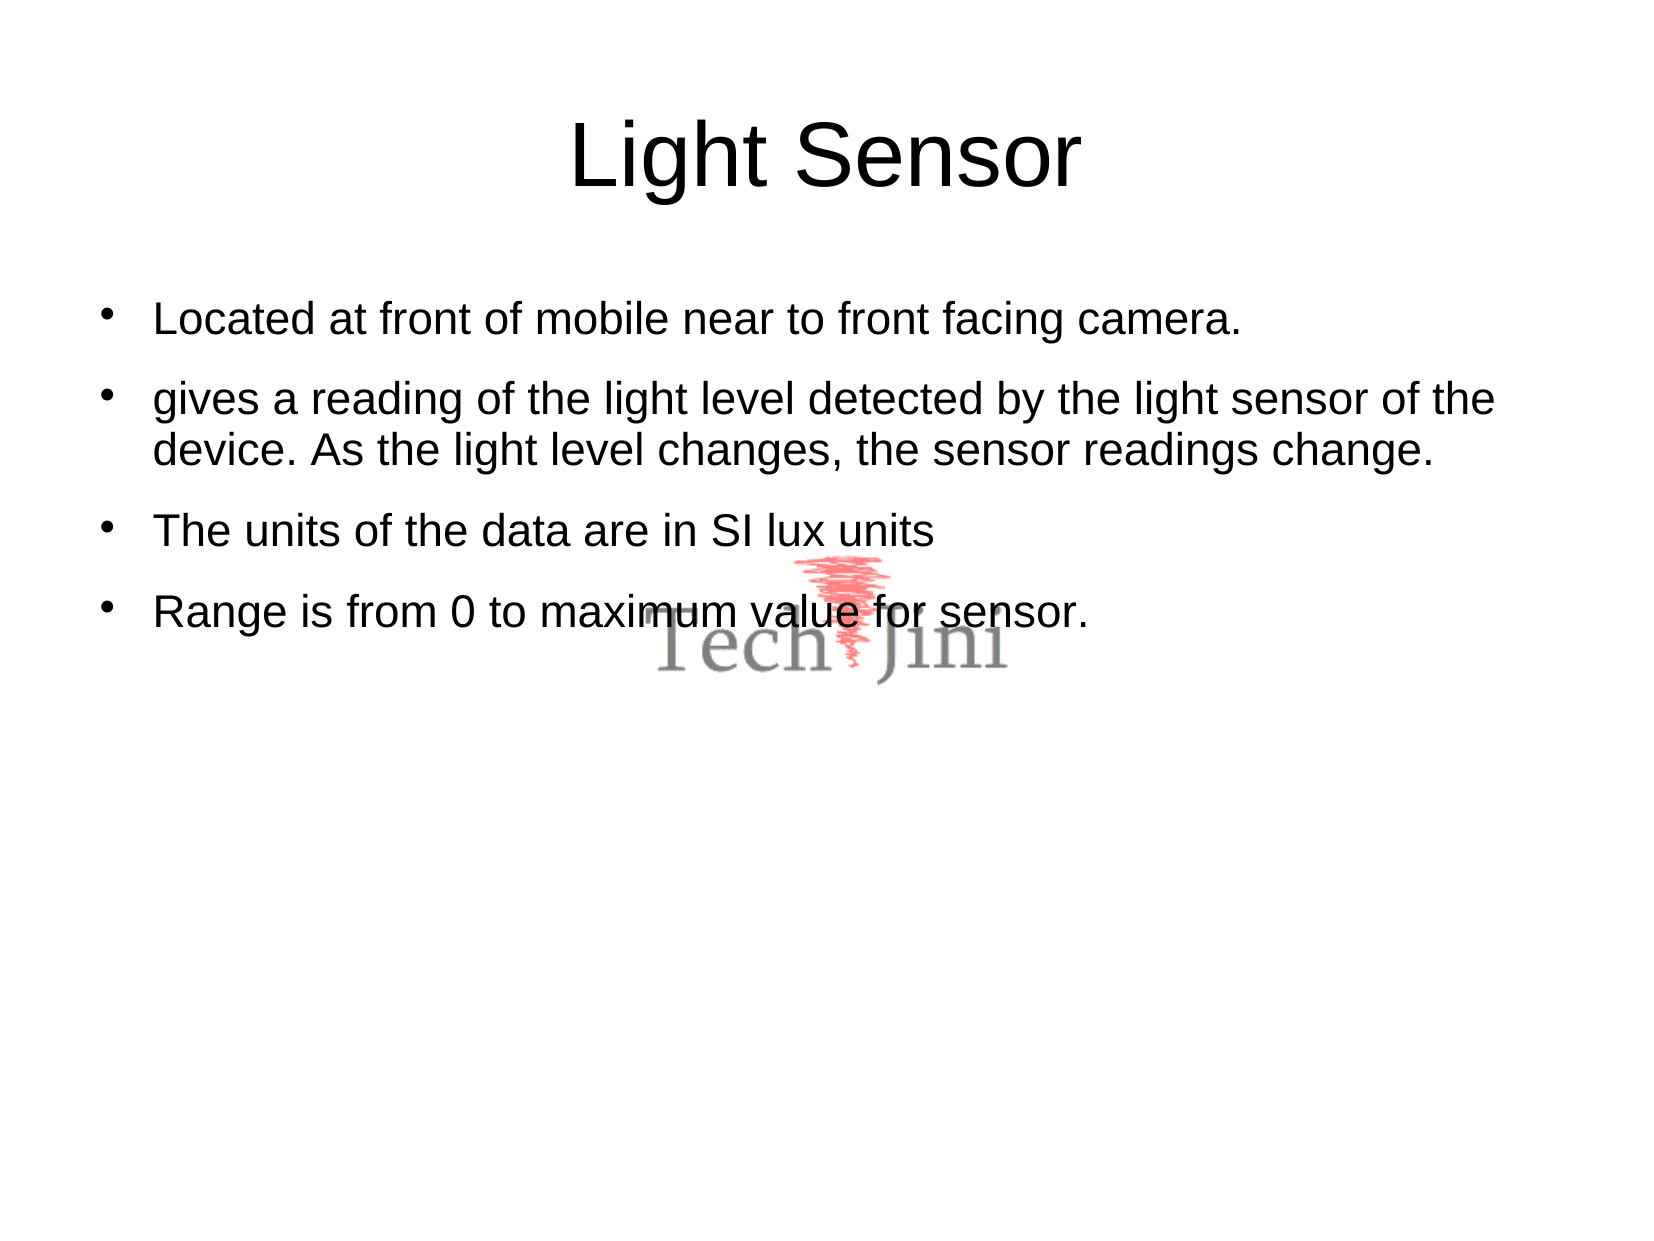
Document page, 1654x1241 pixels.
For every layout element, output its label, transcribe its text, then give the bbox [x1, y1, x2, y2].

list Located at front of mobile near to front facing camera. gives a reading of the light level detected by the light sensor of the device. As the light level changes, the sensor readings change. The units of the data are in SI lux units Range is from 0 to maximum value for sensor. [82, 290, 1538, 1010]
title Light Sensor [82, 49, 1571, 257]
